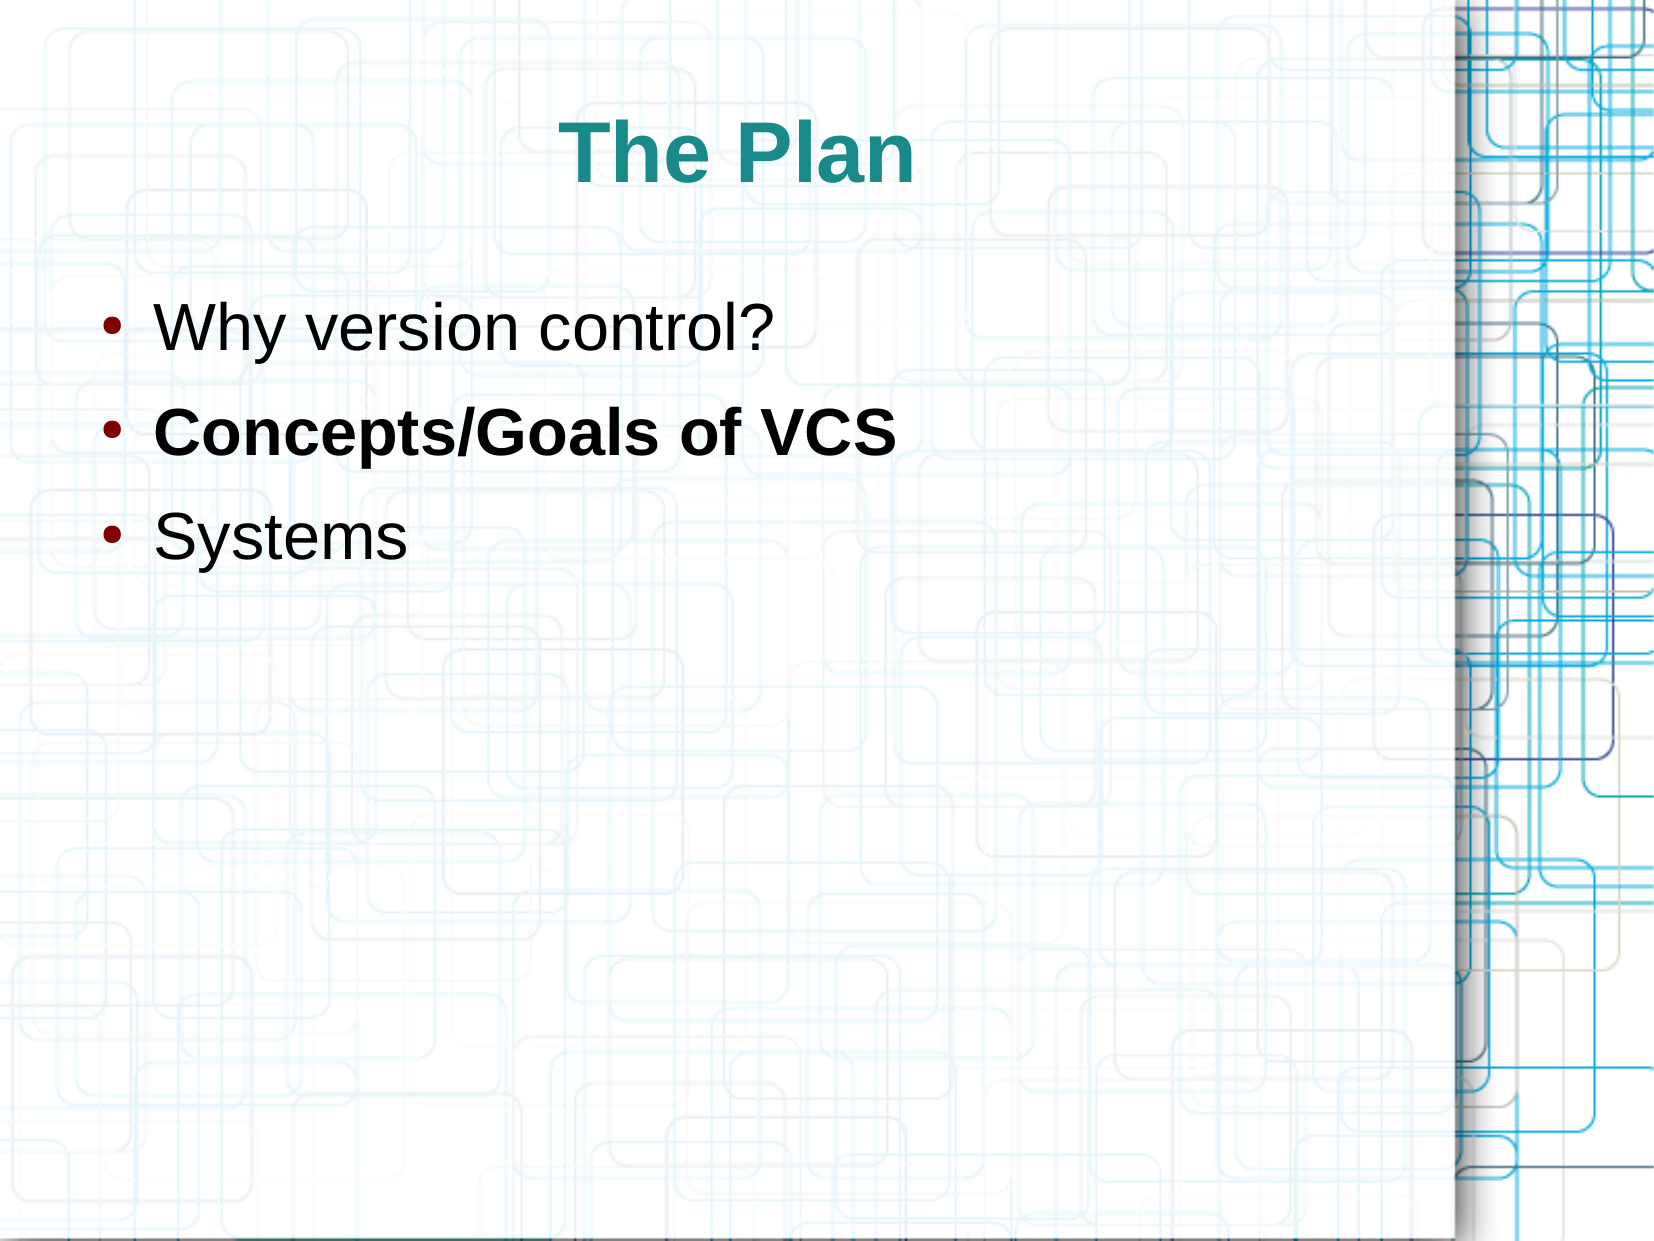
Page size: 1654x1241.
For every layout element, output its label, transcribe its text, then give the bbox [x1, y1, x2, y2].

picture [0, 0, 1654, 1241]
list Why version control? Concepts/Goals of VCS Systems [82, 290, 1538, 1010]
title The Plan [59, 49, 1418, 257]
